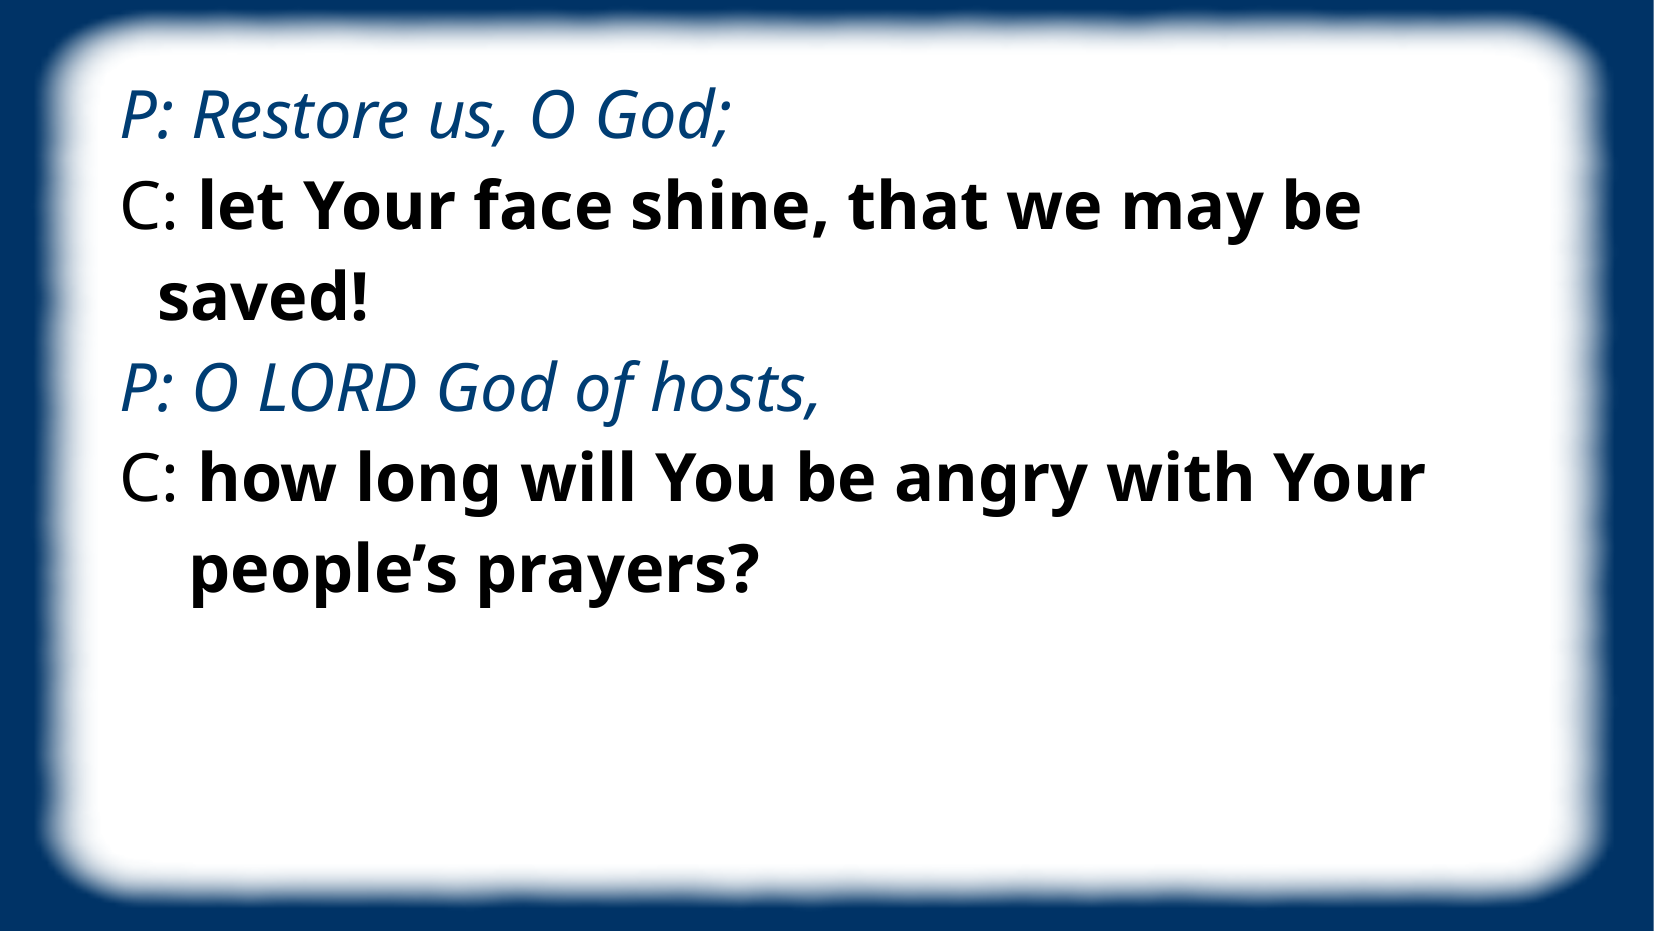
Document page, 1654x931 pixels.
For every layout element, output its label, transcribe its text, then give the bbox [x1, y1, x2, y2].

picture [0, 0, 1654, 931]
text_box P: Restore us, O God; C: let Your face shine, that we may be saved! P: O LORD God of hosts, C: how long will You be angry with Your people’s prayers? [105, 60, 1546, 519]
